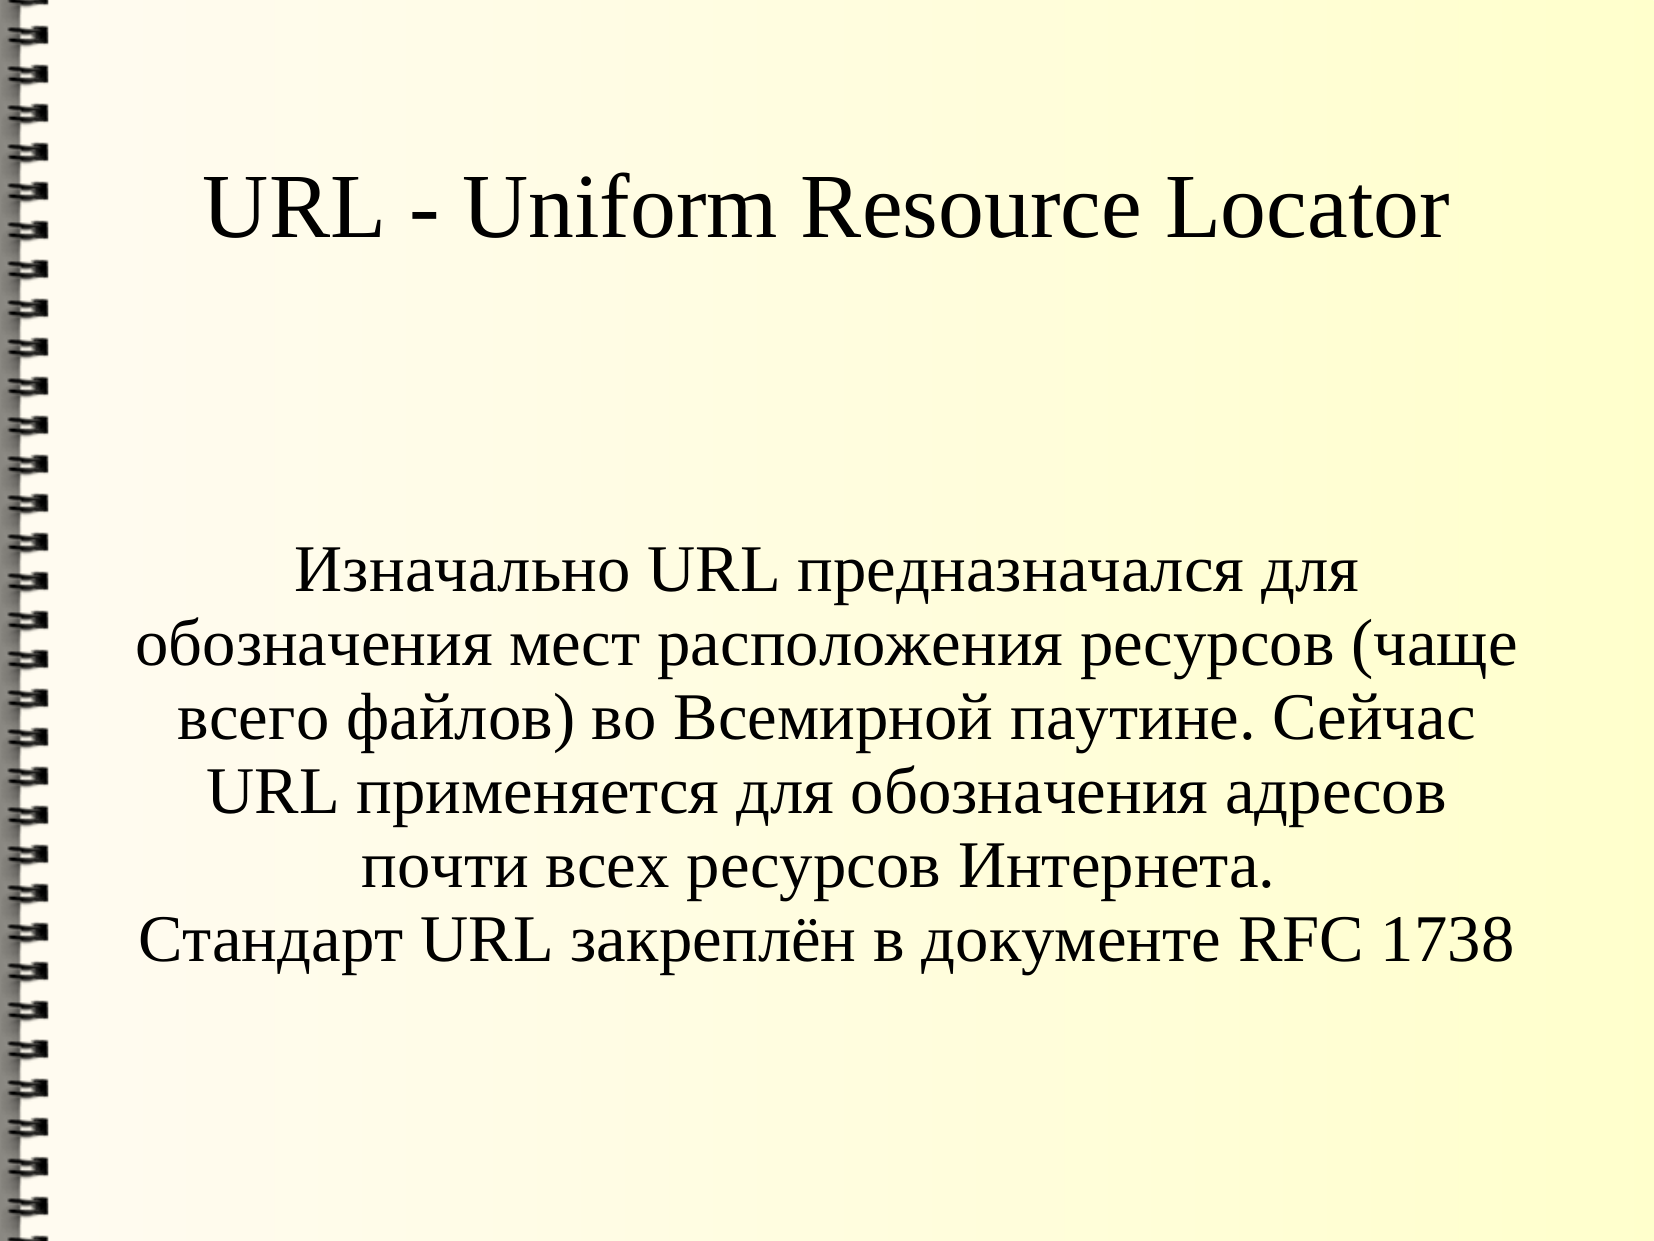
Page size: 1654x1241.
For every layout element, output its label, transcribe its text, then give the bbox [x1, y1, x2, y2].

subtitle Изначально URL предназначался для обозначения мест расположения ресурсов (чаще всего файлов) во Всемирной паутине. Сейчас URL применяется для обозначения адресов почти всех ресурсов Интернета. Стандарт URL закреплён в документе RFC 1738 [121, 344, 1534, 1164]
title URL - Uniform Resource Locator [121, 102, 1534, 311]
picture [0, 0, 1654, 1241]
